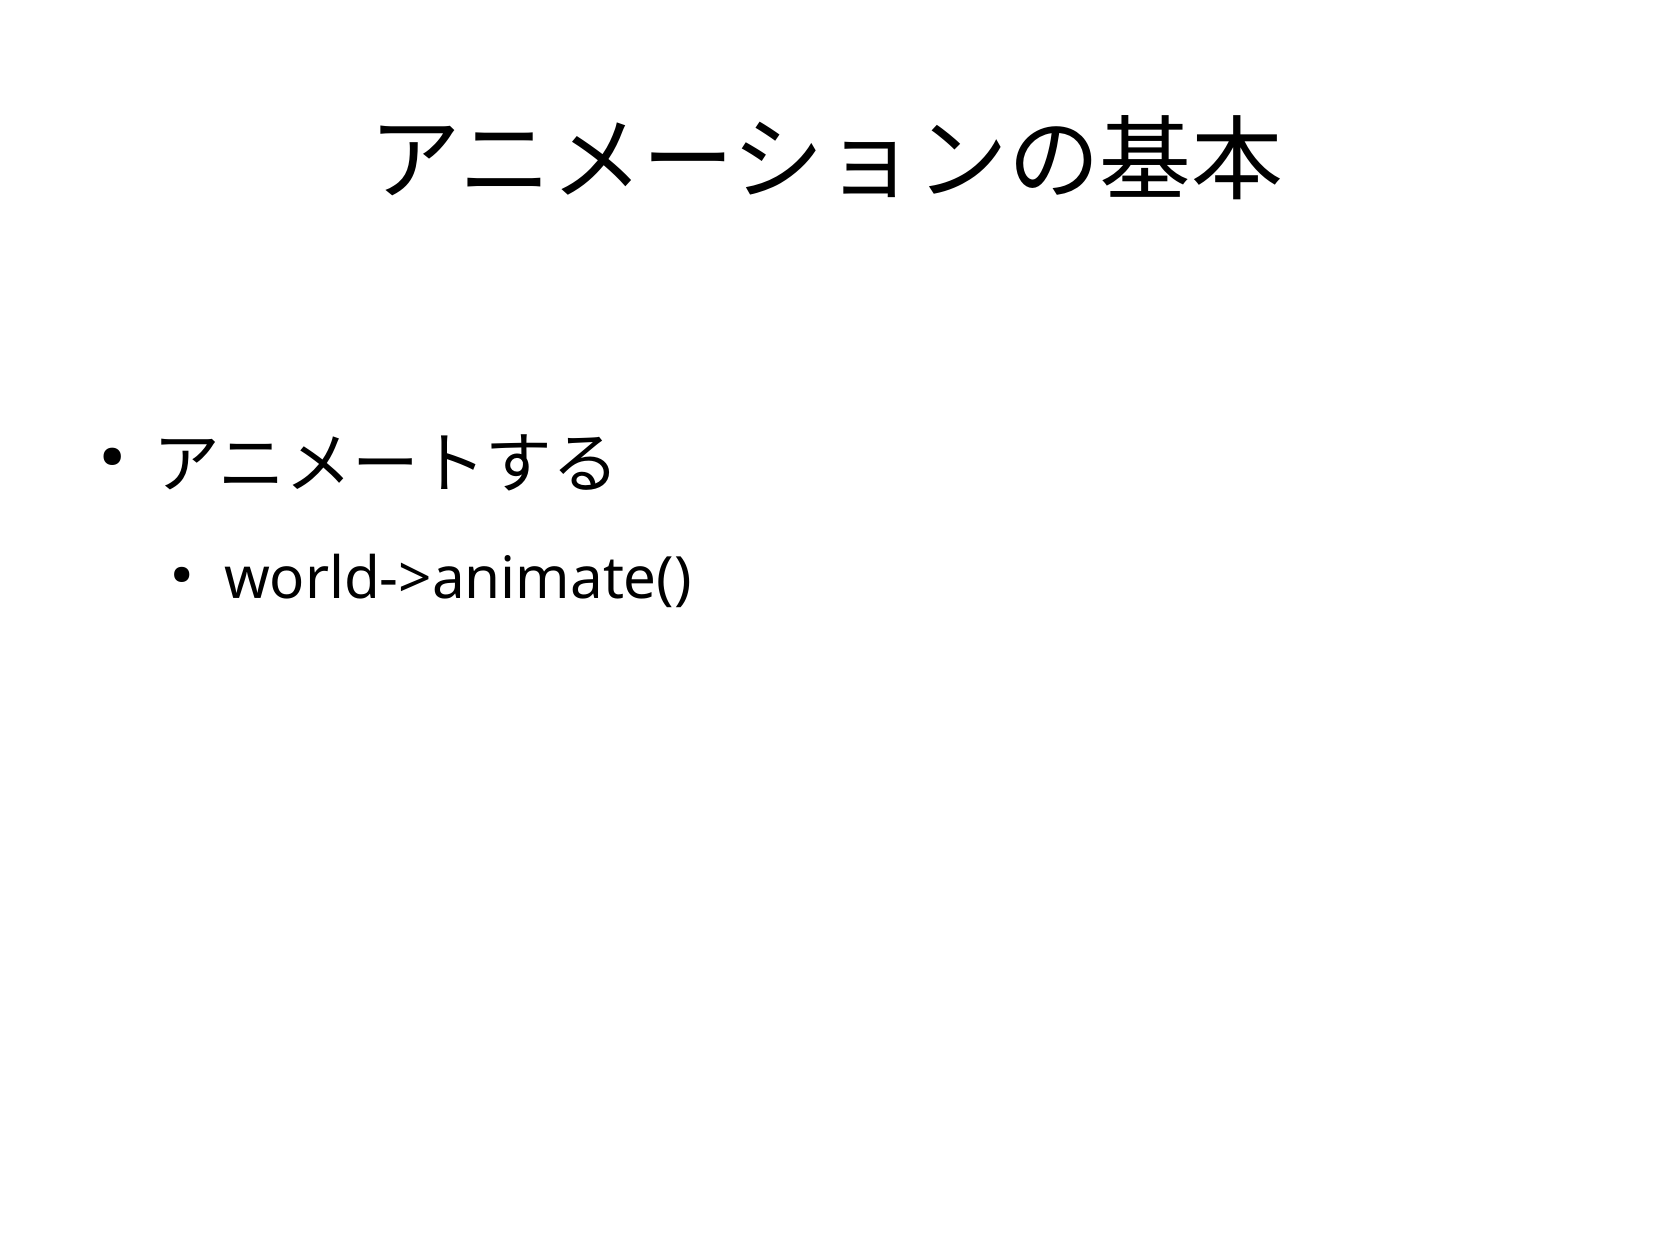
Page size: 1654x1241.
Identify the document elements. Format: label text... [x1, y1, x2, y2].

title アニメーションの基本 [82, 34, 1571, 272]
list アニメートする world->animate() [82, 290, 1571, 1109]
